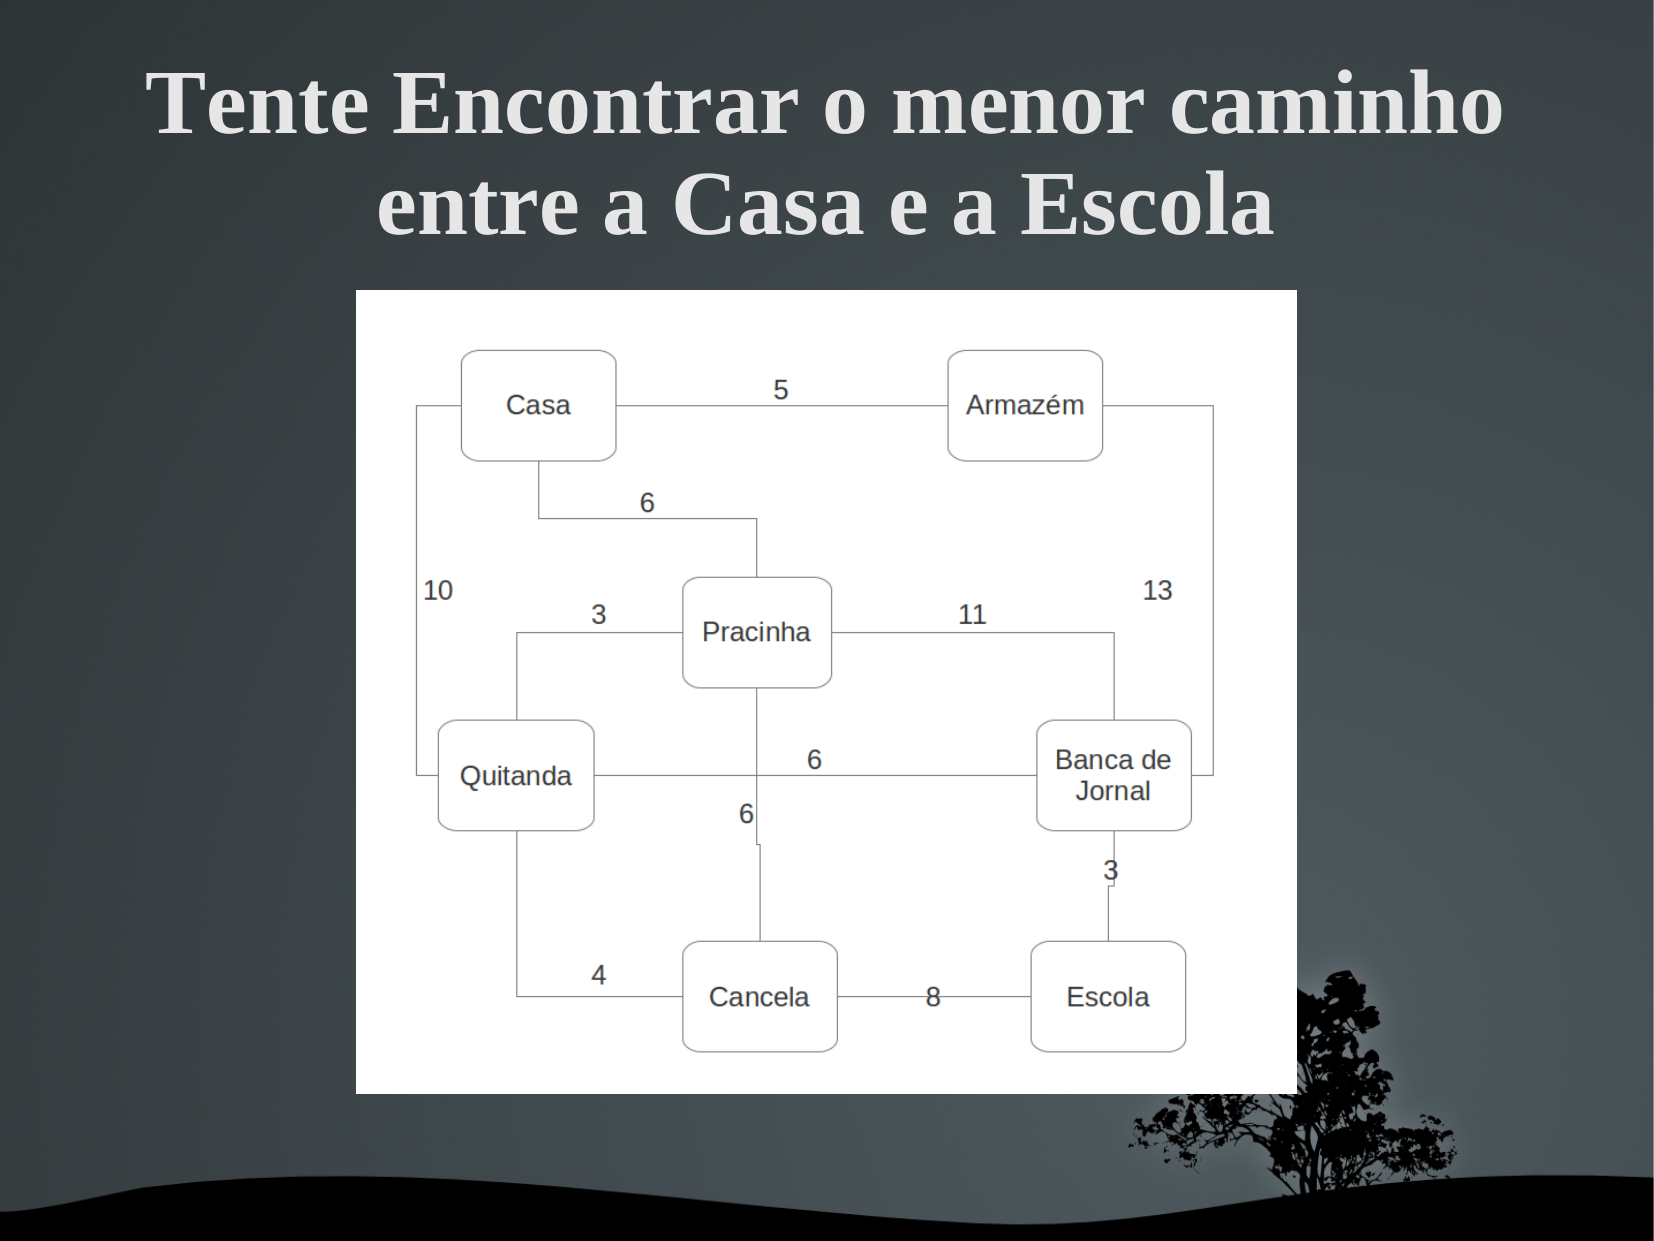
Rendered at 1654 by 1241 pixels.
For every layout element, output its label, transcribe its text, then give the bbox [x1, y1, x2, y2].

picture [0, 0, 1654, 1241]
title Tente Encontrar o menor caminho entre a Casa e a Escola [82, 33, 1571, 273]
